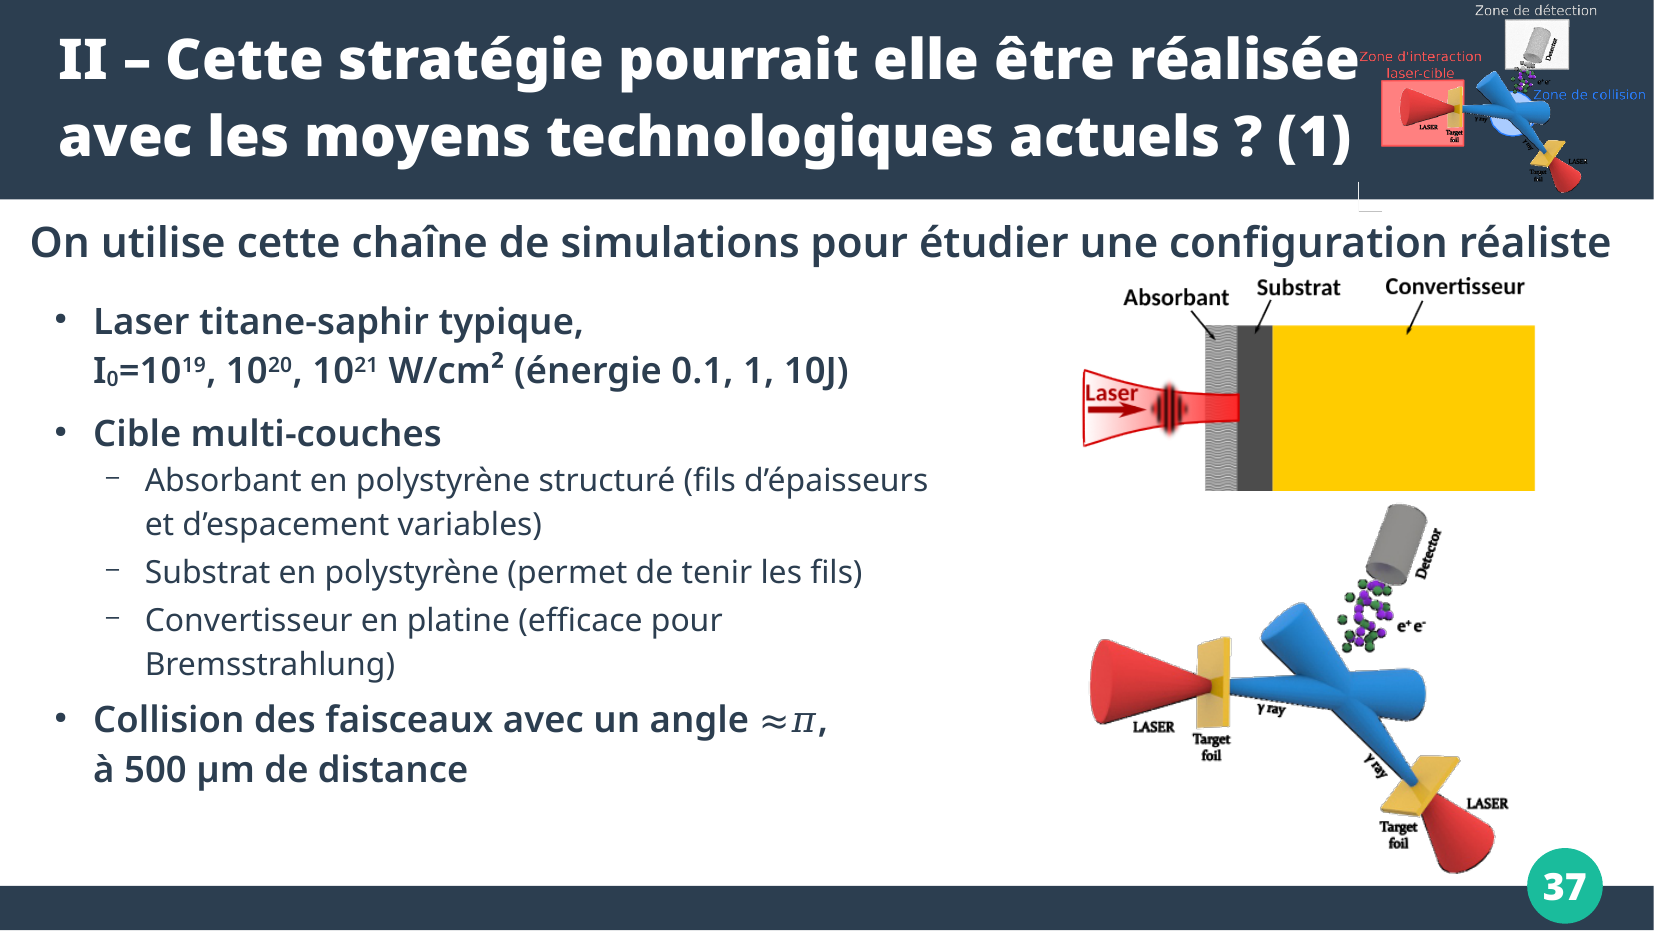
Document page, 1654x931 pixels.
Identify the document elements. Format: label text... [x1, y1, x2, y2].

picture [1358, 0, 1654, 212]
list Laser titane-saphir typique, I0=1019, 1020, 1021 W/cm² (énergie 0.1, 1, 10J) Cible multi-couches Absorbant en polystyrène structuré (fils d’épaisseurs et d’espacement variables) Substrat en polystyrène (permet de tenir les fils) Convertisseur en platine (efficace pour Bremsstrahlung) Collision des faisceaux avec un angle ≈𝜋, à 500 µm de distance [41, 325, 945, 798]
picture [1062, 325, 1625, 884]
list On utilise cette chaîne de simulations pour étudier une configuration réaliste [29, 212, 1625, 325]
title II – Cette stratégie pourrait elle être réalisée avec les moyens technologiques actuels ? (1) [59, 37, 1358, 155]
